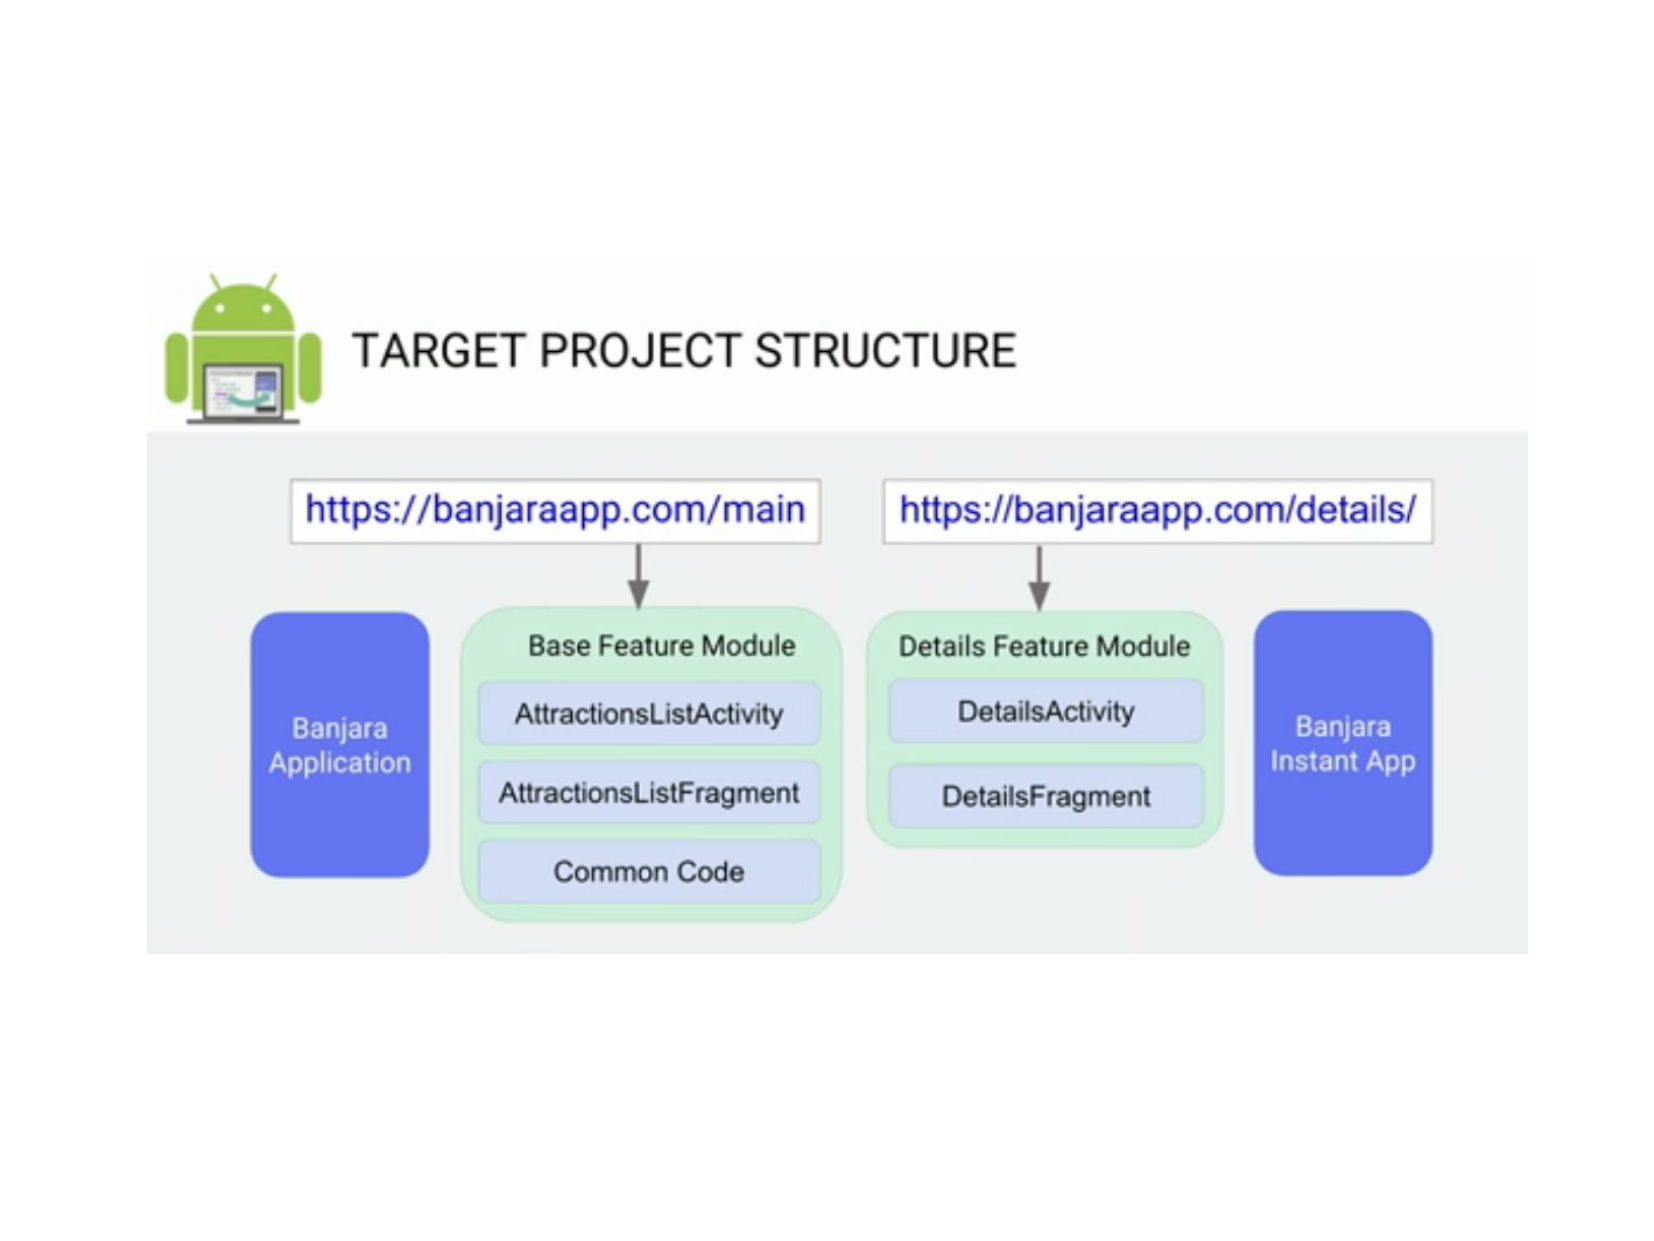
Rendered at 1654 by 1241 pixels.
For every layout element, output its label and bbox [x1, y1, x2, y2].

picture [147, 260, 1528, 955]
